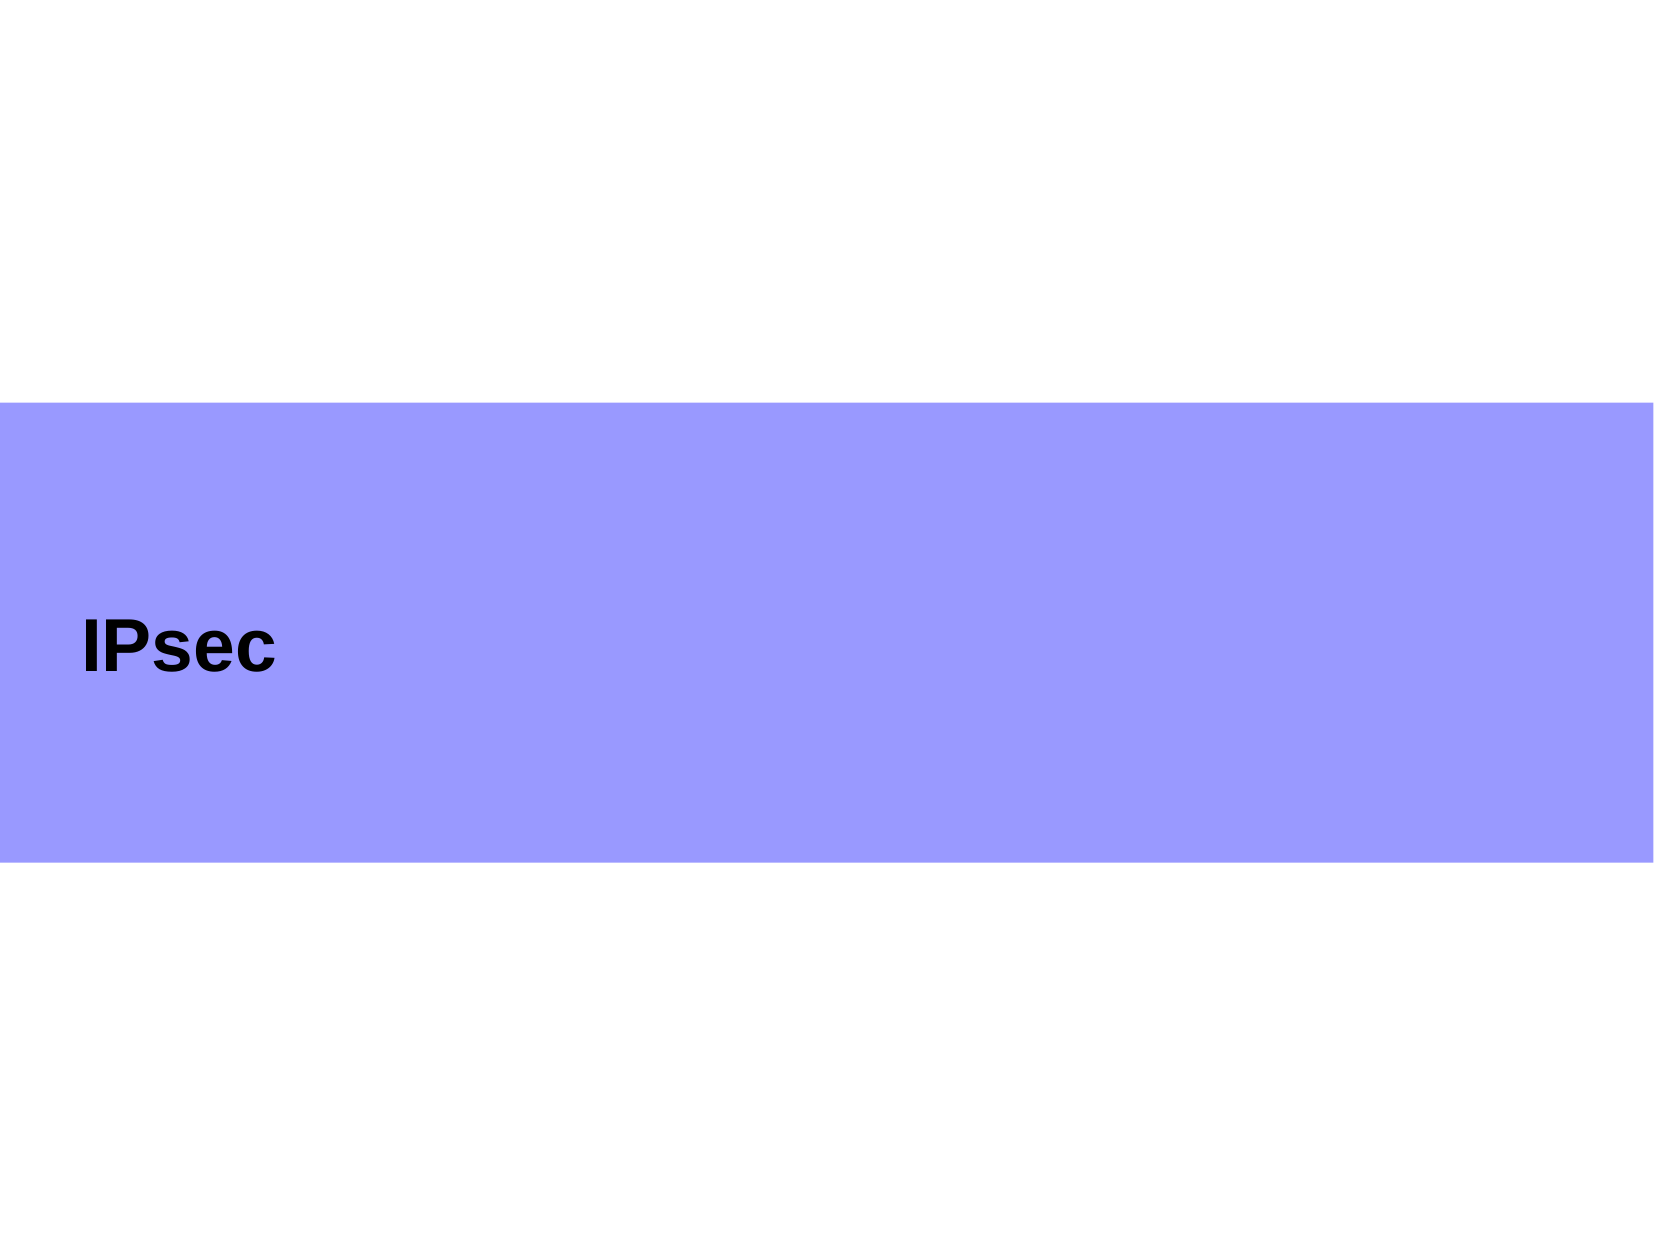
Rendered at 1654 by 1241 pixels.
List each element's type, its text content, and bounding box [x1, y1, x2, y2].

text_box IPsec [67, 600, 1530, 772]
